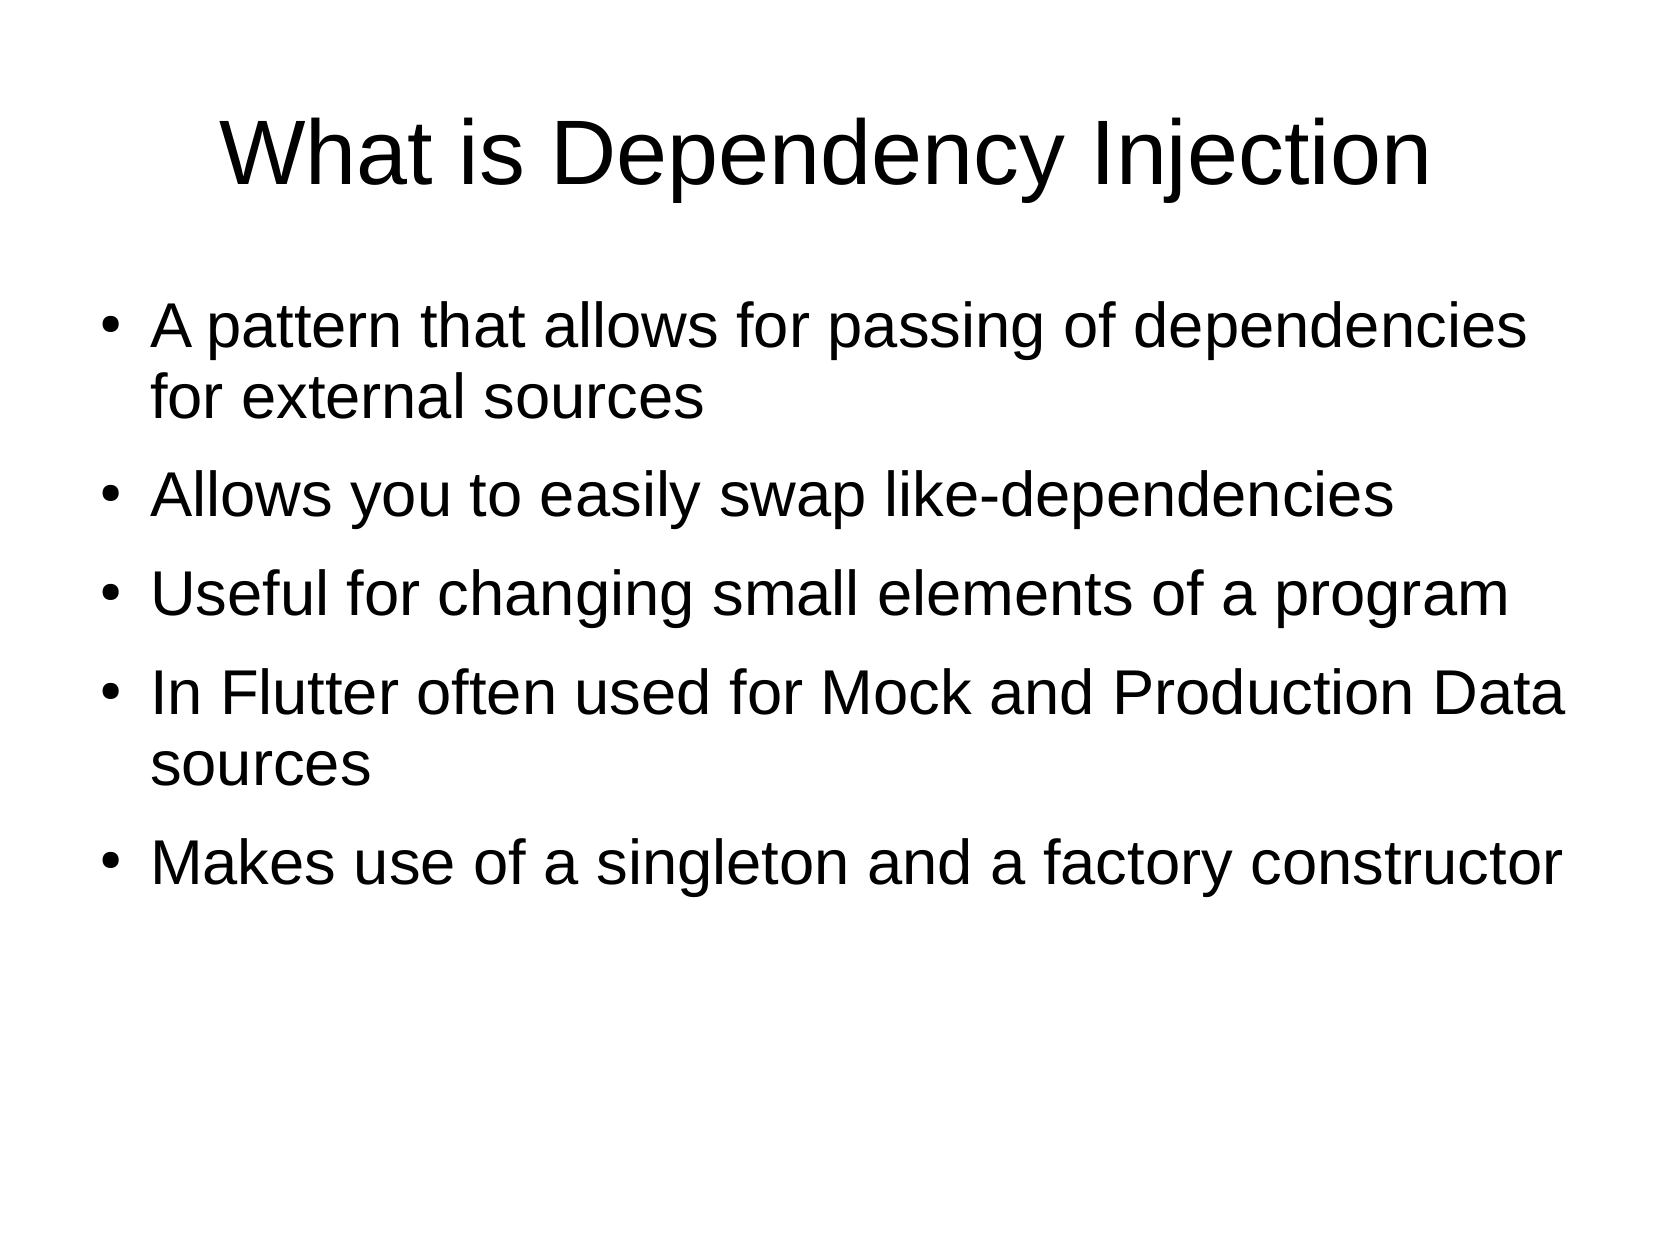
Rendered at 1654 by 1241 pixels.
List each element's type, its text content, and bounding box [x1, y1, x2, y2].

list A pattern that allows for passing of dependencies for external sources Allows you to easily swap like-dependencies Useful for changing small elements of a program In Flutter often used for Mock and Production Data sources Makes use of a singleton and a factory constructor [82, 290, 1571, 1010]
title What is Dependency Injection [82, 49, 1571, 257]
